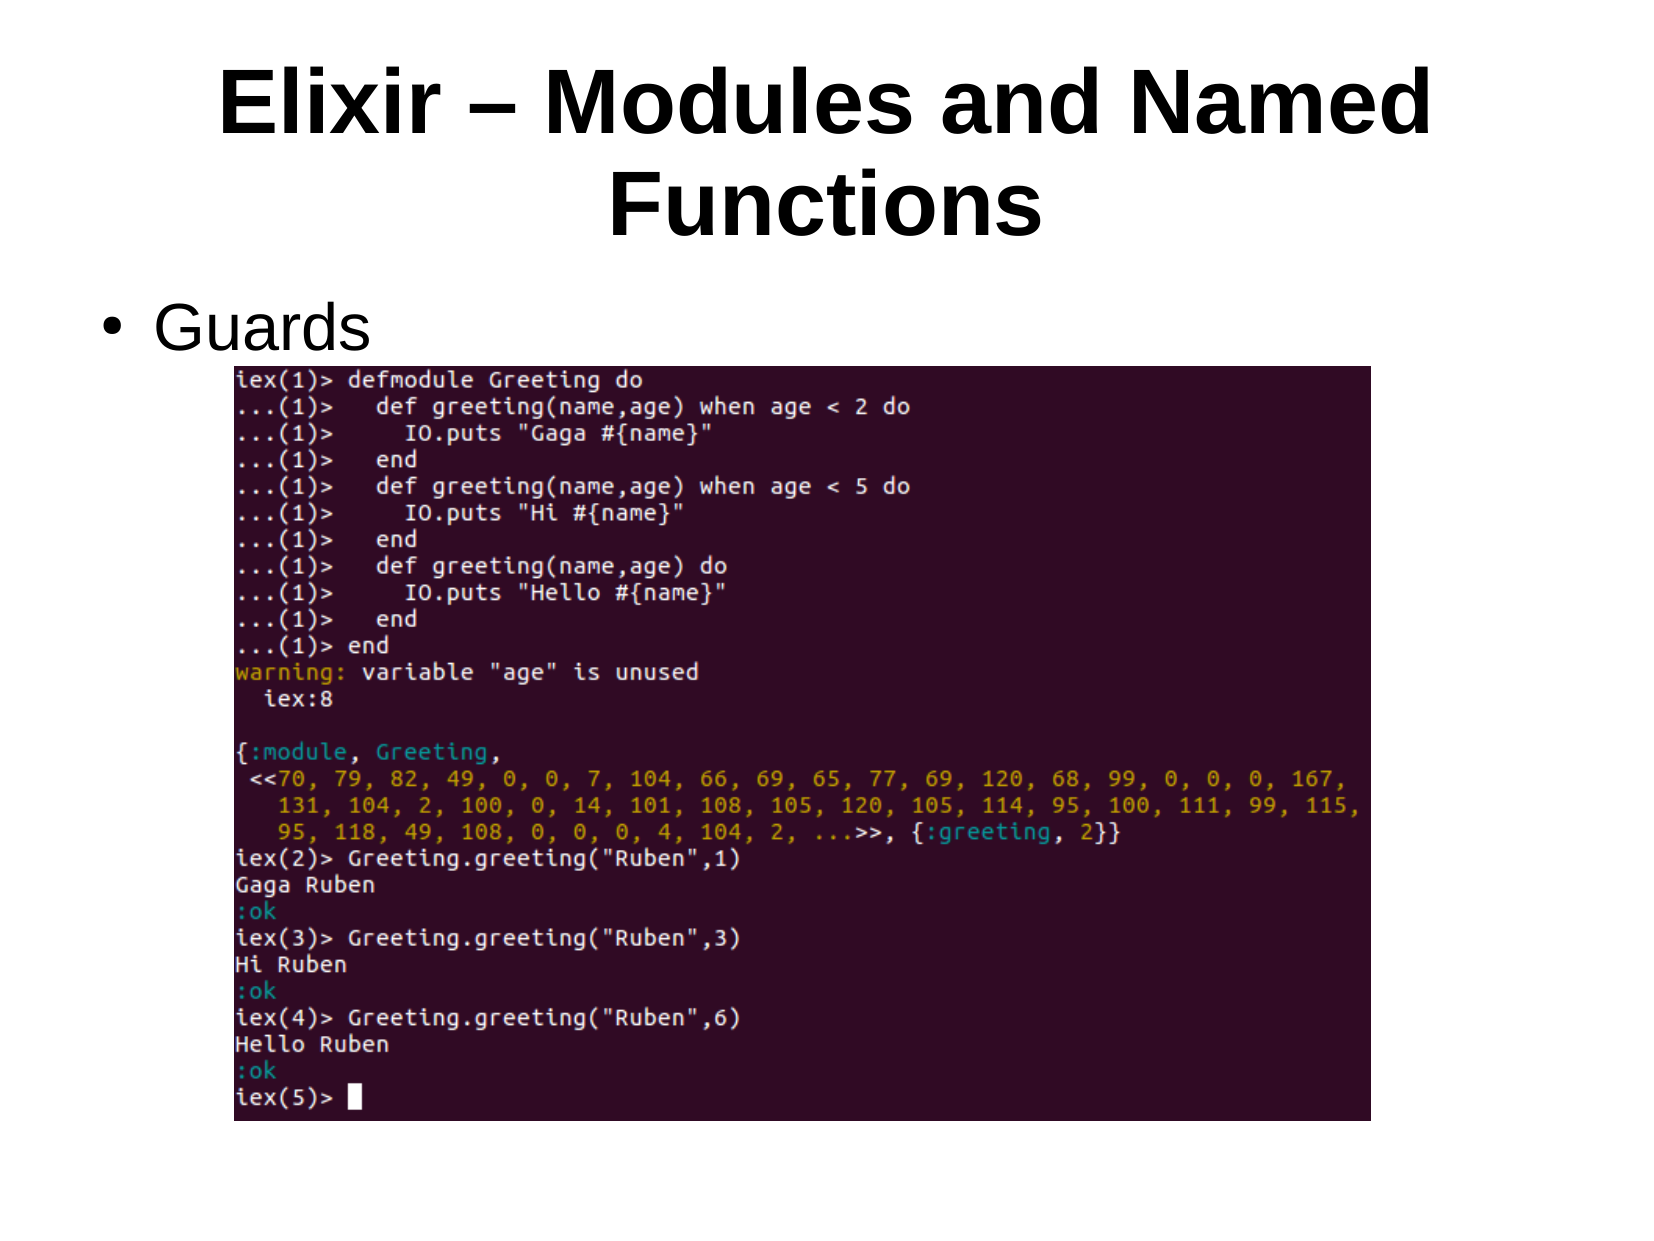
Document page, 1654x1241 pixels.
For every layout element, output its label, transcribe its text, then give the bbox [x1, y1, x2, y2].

picture [234, 366, 1371, 1121]
list Guards [82, 290, 1571, 1010]
title Elixir – Modules and Named Functions [82, 49, 1571, 257]
